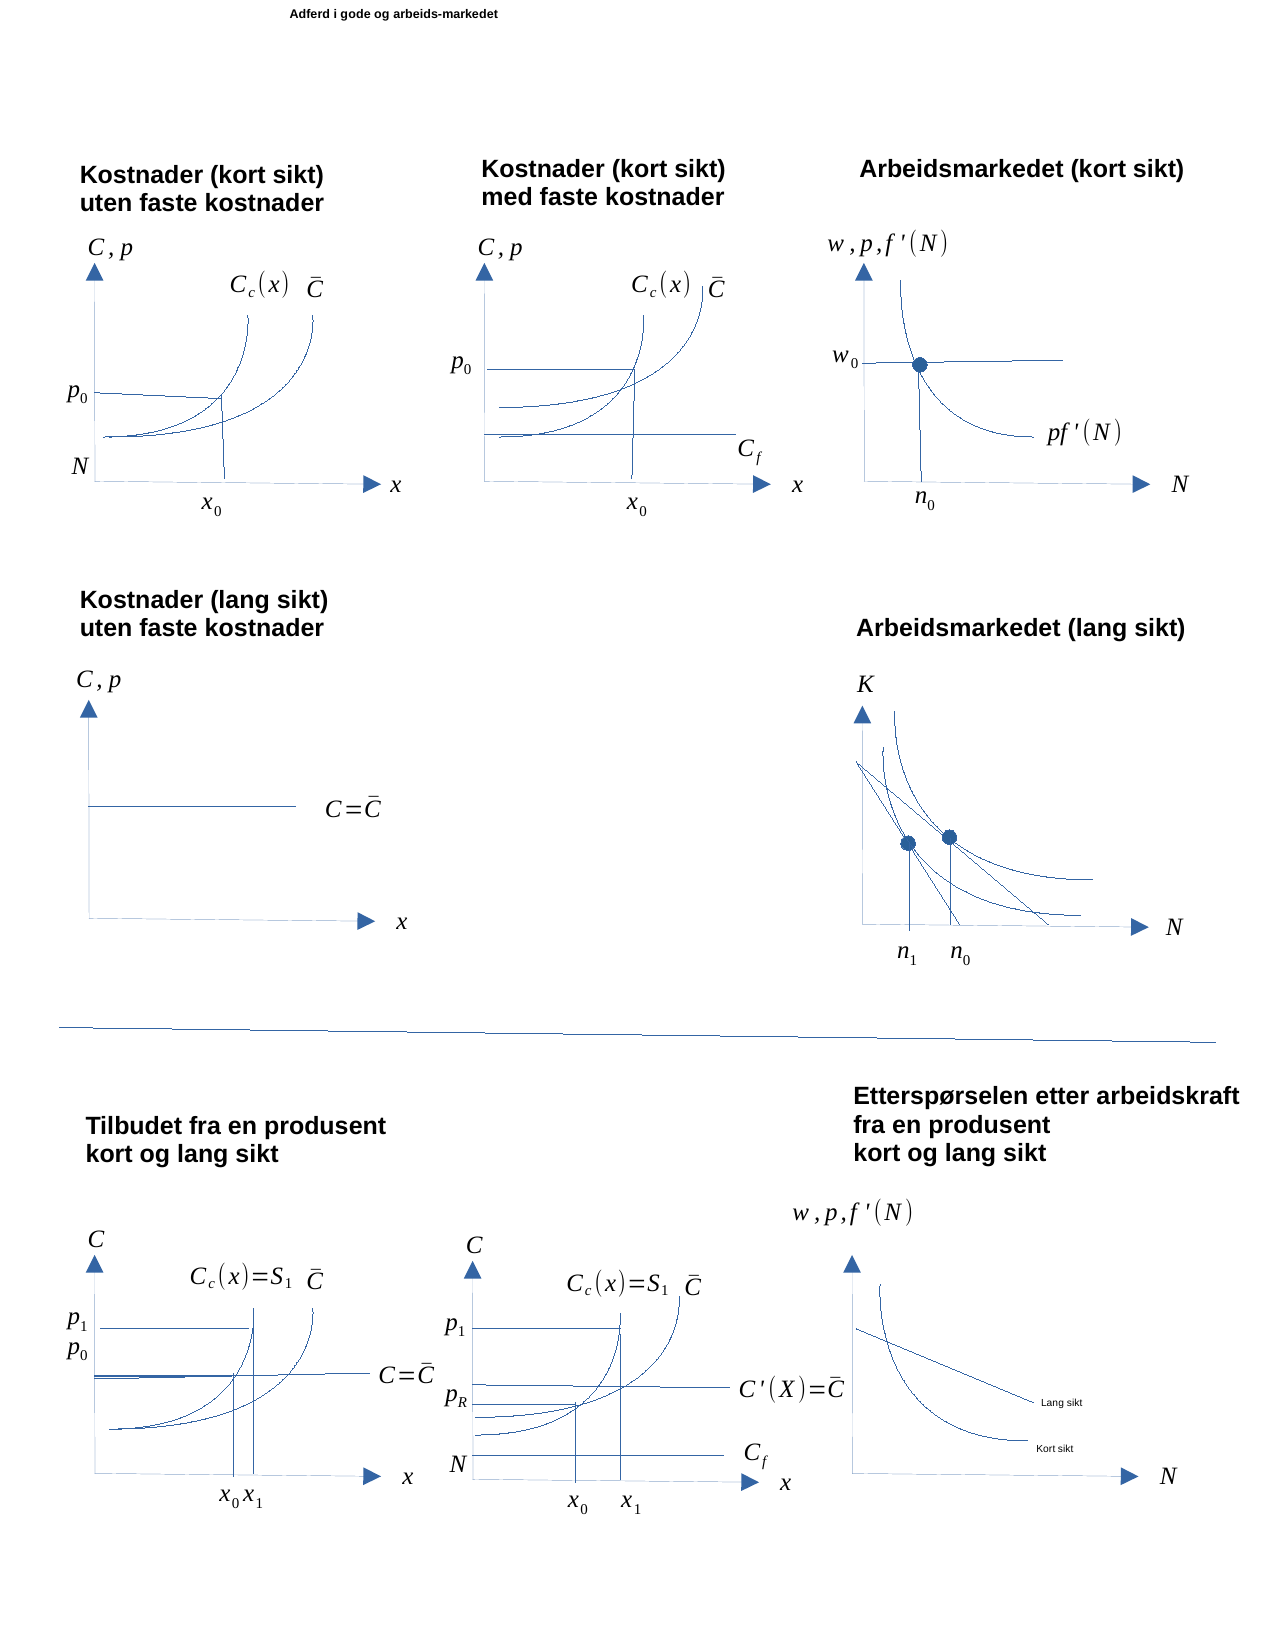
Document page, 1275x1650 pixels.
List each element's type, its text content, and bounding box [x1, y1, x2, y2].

chart [825, 340, 865, 372]
chart [388, 907, 415, 936]
chart [471, 234, 529, 262]
chart [441, 1450, 472, 1479]
chart [624, 269, 698, 302]
chart [559, 1267, 675, 1300]
text_box [912, 357, 928, 373]
text_box Etterspørselen etter arbeidskraft fra en produsent kort og lang sikt [838, 1074, 1275, 1174]
text_box Lang sikt [1026, 1390, 1098, 1417]
text_box Kostnader (kort sikt) med faste kostnader [466, 147, 862, 219]
chart [1151, 1462, 1185, 1491]
chart [459, 1232, 490, 1260]
text_box Tilbudet fra en produsent kort og lang sikt [70, 1104, 562, 1176]
chart [211, 1480, 269, 1512]
chart [300, 275, 331, 304]
chart [318, 795, 389, 823]
chart [560, 1486, 594, 1518]
chart [382, 470, 409, 499]
text_box Arbeidsmarkedet (kort sikt) [844, 147, 1240, 191]
text_box Kort sikt [1021, 1435, 1089, 1462]
chart [371, 1362, 475, 1412]
chart [394, 1462, 421, 1491]
chart [183, 1260, 299, 1293]
chart [849, 671, 882, 699]
text_box Kostnader (lang sikt) uten faste kostnader [65, 578, 461, 650]
chart [821, 228, 955, 259]
chart [1038, 417, 1128, 448]
chart [785, 1196, 919, 1228]
chart [784, 470, 811, 499]
chart [58, 375, 94, 408]
chart [81, 234, 140, 262]
chart [81, 1226, 112, 1254]
chart [63, 452, 94, 481]
chart [436, 1308, 472, 1341]
chart [944, 936, 978, 969]
chart [223, 269, 296, 302]
chart [908, 482, 942, 514]
chart [678, 1273, 709, 1302]
chart [441, 346, 478, 378]
chart [1163, 470, 1197, 499]
text_box [900, 835, 916, 851]
chart [69, 665, 128, 693]
chart [701, 275, 732, 304]
chart [193, 487, 228, 520]
chart [300, 1267, 331, 1296]
chart [731, 434, 769, 467]
chart [737, 1438, 799, 1497]
chart [619, 487, 653, 520]
chart [732, 1373, 852, 1405]
text_box Adferd i gode og arbeids-markedet [274, 0, 926, 183]
text_box [942, 829, 957, 845]
text_box Arbeidsmarkedet (lang sikt) [841, 606, 1237, 650]
chart [613, 1486, 647, 1518]
chart [890, 936, 924, 969]
chart [58, 1302, 94, 1364]
chart [1157, 913, 1191, 941]
text_box Kostnader (kort sikt) uten faste kostnader [65, 153, 461, 225]
